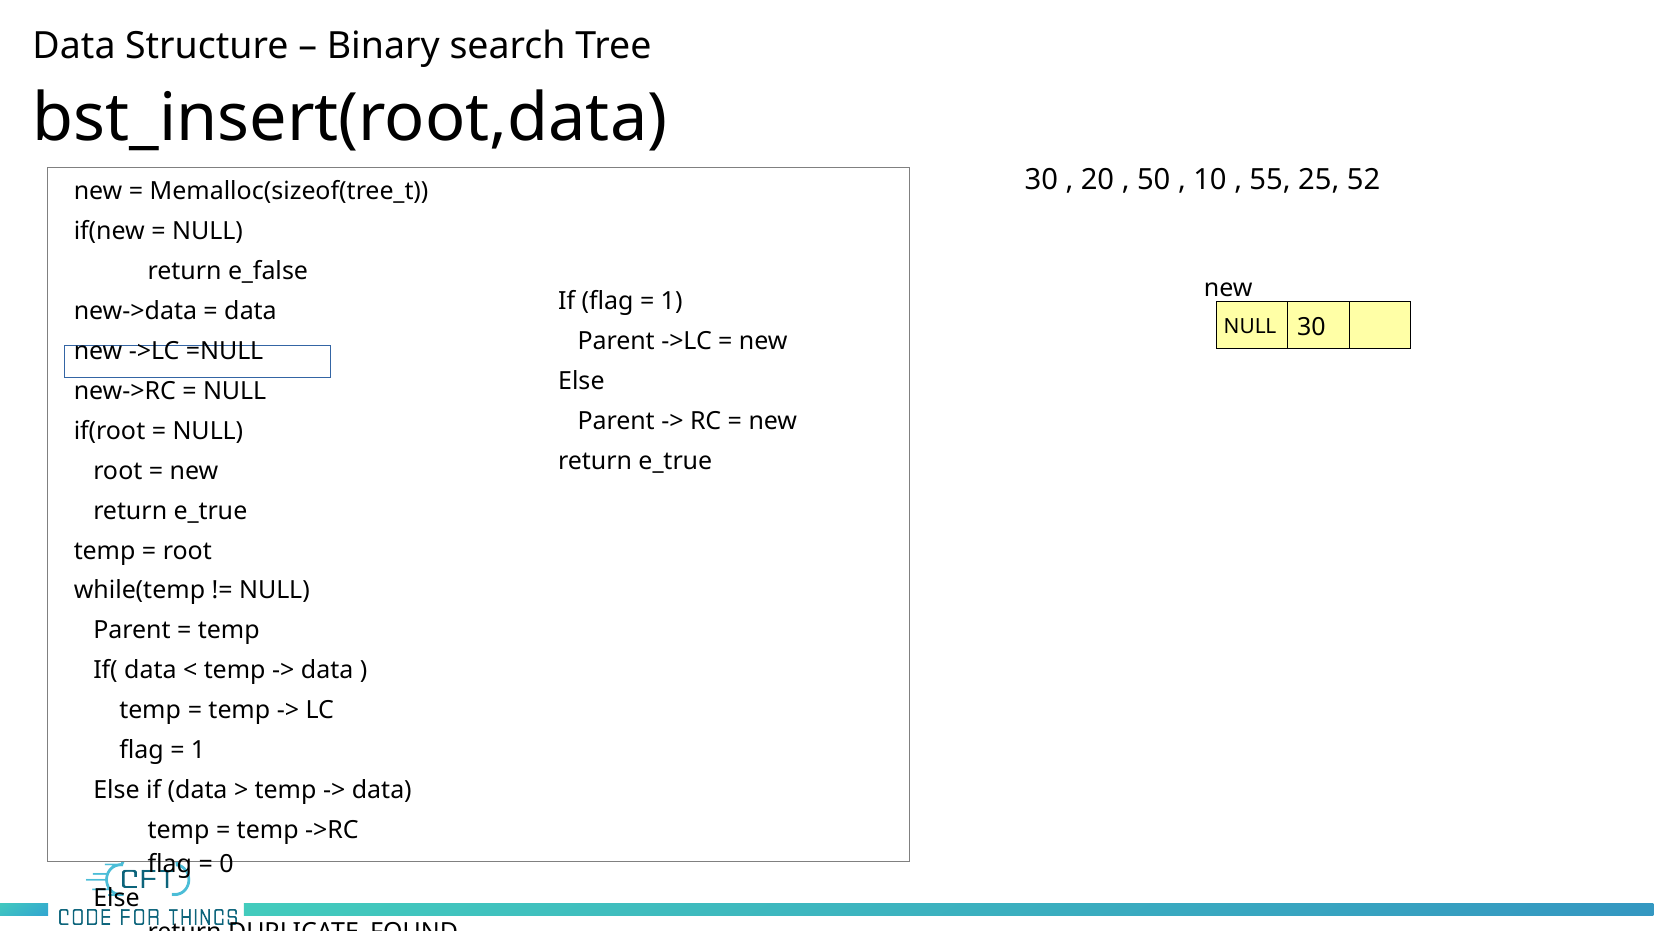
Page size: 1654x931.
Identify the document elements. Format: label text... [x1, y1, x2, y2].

text_box [1288, 301, 1349, 349]
title Data Structure – Binary search Tree bst_insert(root,data) [32, 12, 1184, 166]
text_box 30 [1282, 301, 1345, 346]
text_box [1216, 344, 1287, 349]
text_box [1350, 301, 1411, 349]
text_box NULL [1208, 304, 1293, 344]
picture [59, 866, 237, 925]
text_box If (flag = 1) Parent ->LC = new Else Parent -> RC = new return e_true [543, 275, 863, 496]
text_box new = Memalloc(sizeof(tree_t)) if(new = NULL) return e_false new->data = data new ->LC =NULL new->RC = NULL if(root = NULL) root = new return e_true temp = root while(temp != NULL) Parent = temp If( data < temp -> data ) temp = temp -> LC flag = 1 Else if (data > temp -> data) temp = temp ->RC flag = 0 Else return DUPLICATE_FOUND [59, 166, 603, 866]
text_box [47, 167, 59, 862]
text_box [603, 167, 910, 862]
text_box new [1189, 262, 1271, 307]
text_box 30 , 20 , 50 , 10 , 55, 25, 52 [1009, 141, 1536, 201]
